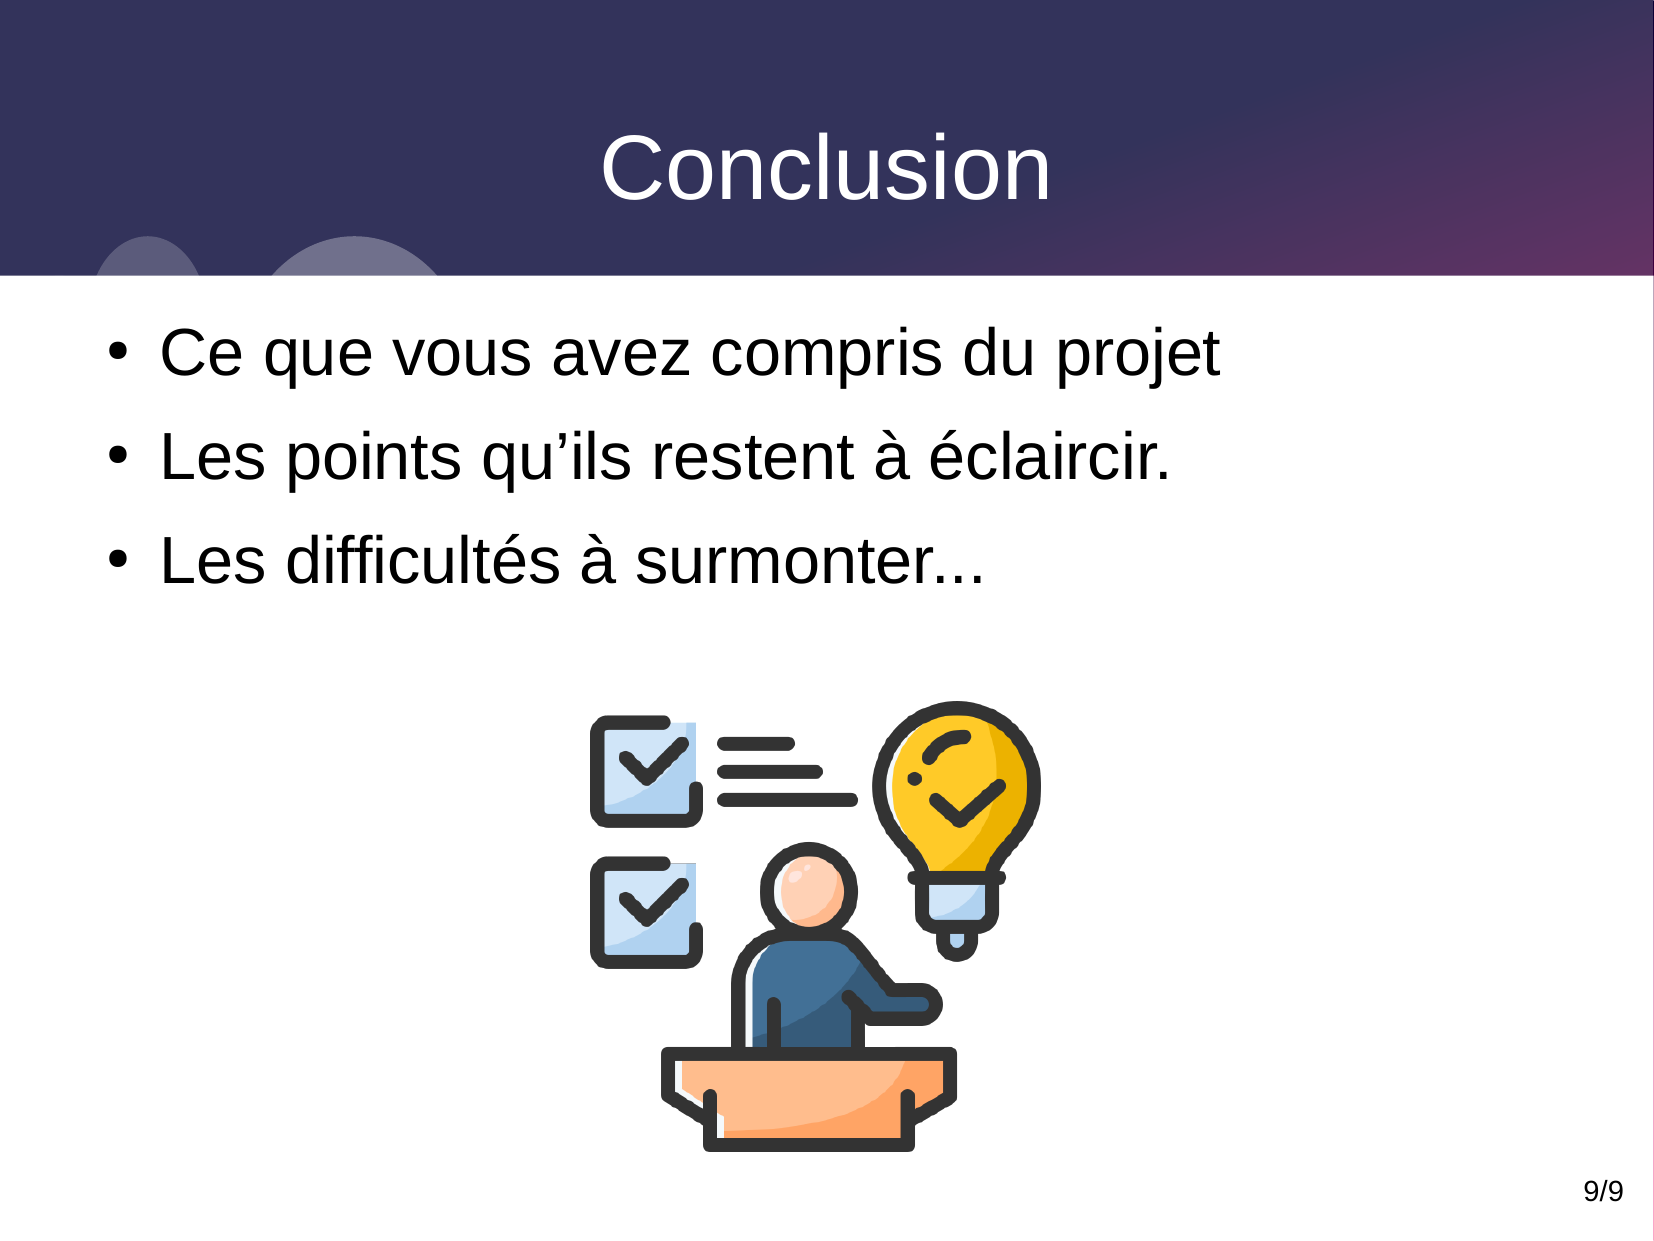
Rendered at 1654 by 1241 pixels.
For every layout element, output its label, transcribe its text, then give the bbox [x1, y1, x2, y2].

list Ce que vous avez compris du projet Les points qu’ils restent à éclaircir. Les difficultés à surmonter... [88, 314, 1565, 1103]
picture [590, 701, 1041, 1152]
title Conclusion [88, 59, 1565, 276]
